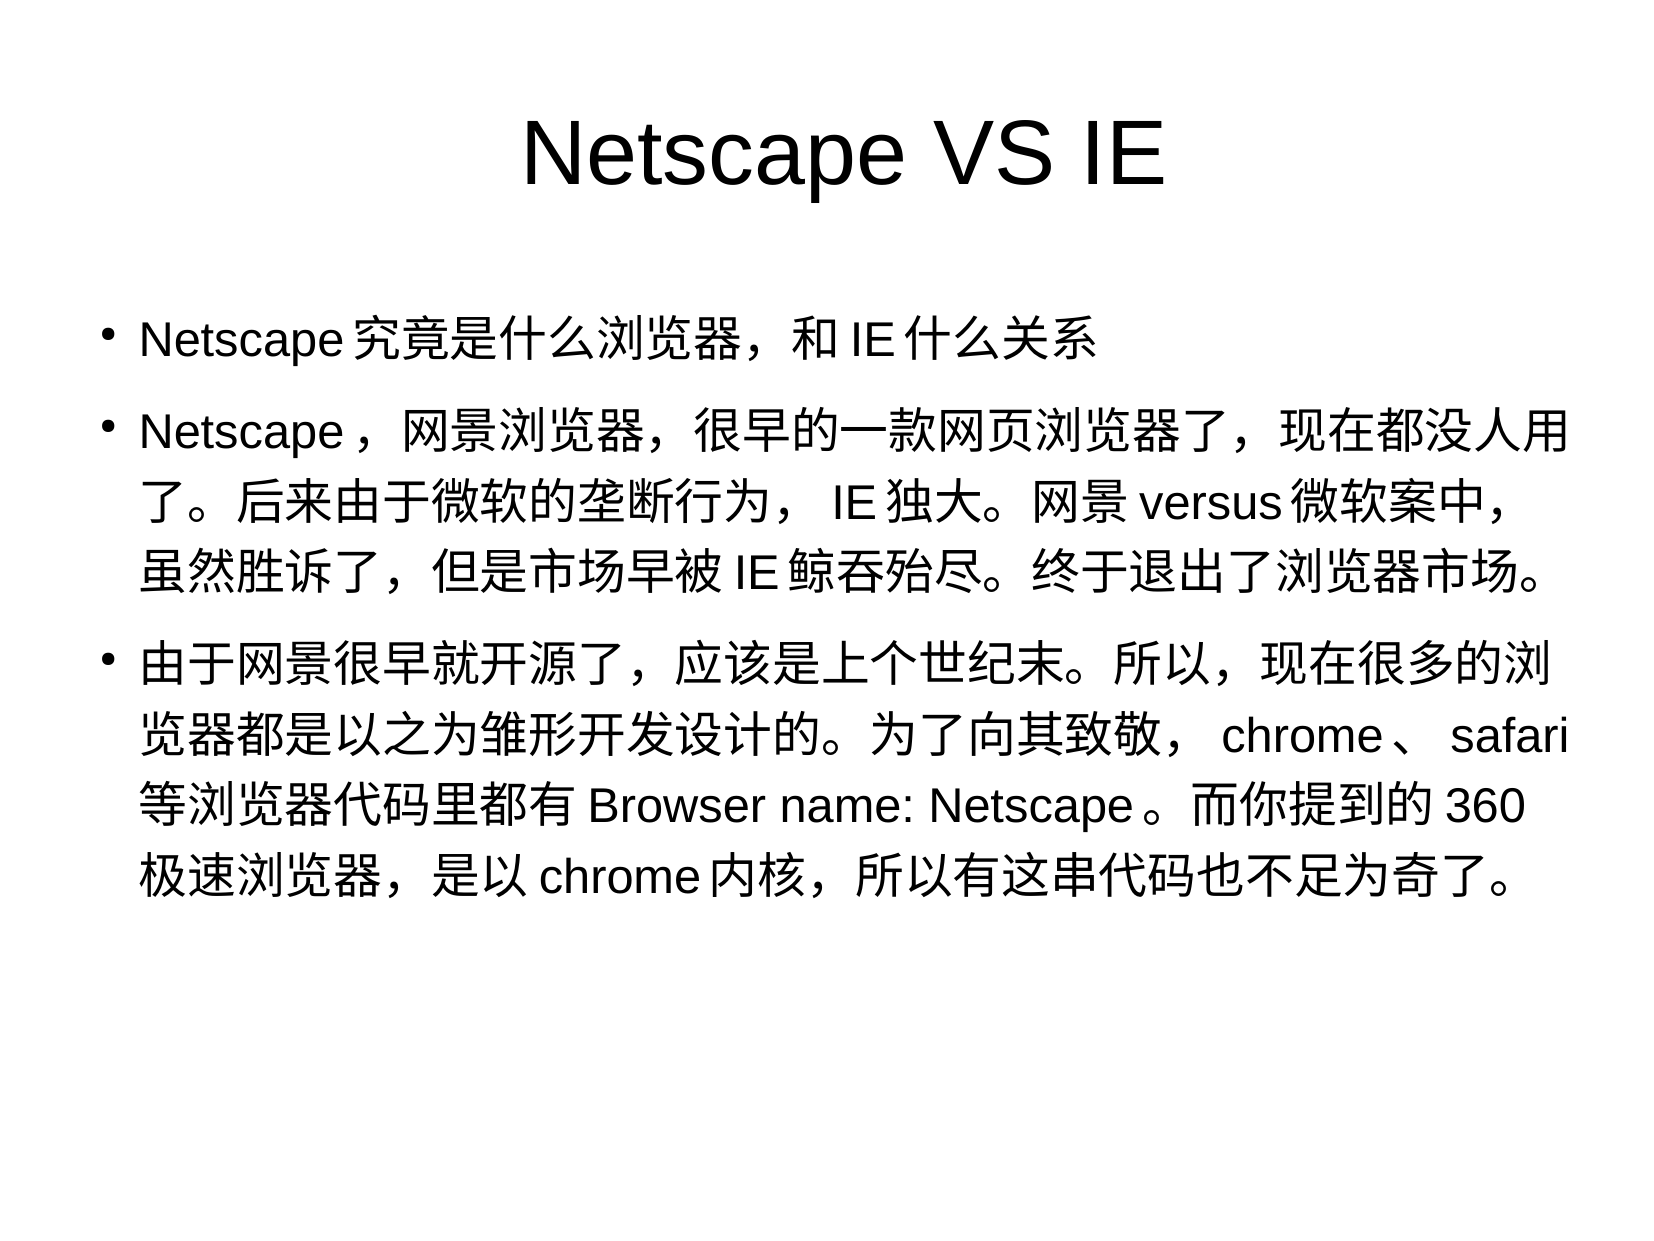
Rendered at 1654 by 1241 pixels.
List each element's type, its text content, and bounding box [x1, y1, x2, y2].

list Netscape究竟是什么浏览器，和IE什么关系 Netscape，网景浏览器，很早的一款网页浏览器了，现在都没人用了。后来由于微软的垄断行为，IE独大。网景versus微软案中，虽然胜诉了，但是市场早被IE鲸吞殆尽。终于退出了浏览器市场。 由于网景很早就开源了，应该是上个世纪末。所以，现在很多的浏览器都是以之为雏形开发设计的。为了向其致敬，chrome、safari等浏览器代码里都有Browser name: Netscape。而你提到的360极速浏览器，是以chrome内核，所以有这串代码也不足为奇了。 [86, 300, 1576, 1020]
title Netscape VS IE [82, 49, 1571, 257]
